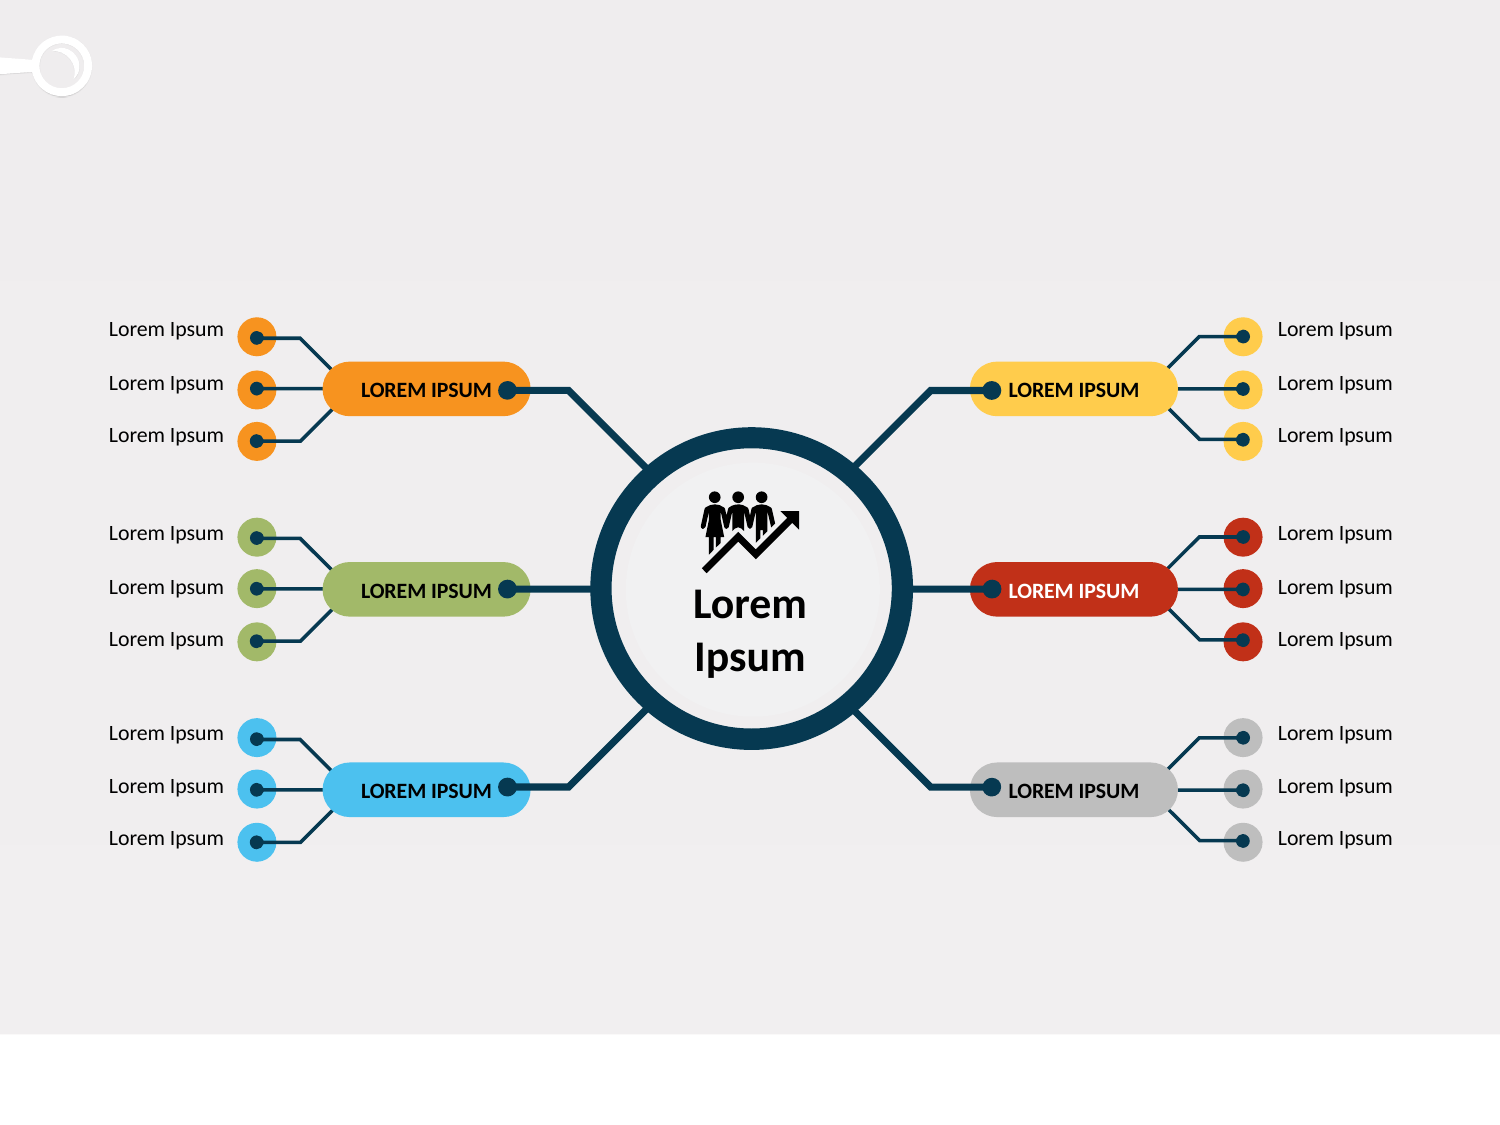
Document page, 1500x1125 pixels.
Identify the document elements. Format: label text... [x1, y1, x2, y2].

text_box Lorem Ipsum [60, 412, 224, 455]
text_box [237, 769, 322, 809]
text_box LOREM IPSUM [970, 562, 1178, 617]
text_box [498, 381, 1002, 797]
text_box [1178, 569, 1263, 609]
text_box [1168, 408, 1263, 461]
text_box Lorem Ipsum [1277, 307, 1442, 349]
text_box LOREM IPSUM [322, 361, 531, 417]
text_box [237, 409, 333, 461]
text_box [237, 718, 332, 771]
text_box Lorem Ipsum [60, 764, 224, 806]
text_box Lorem Ipsum [1277, 711, 1442, 753]
text_box Lorem Ipsum [1277, 617, 1442, 659]
text_box [237, 517, 333, 570]
text_box LOREM IPSUM [322, 562, 531, 617]
text_box [1167, 517, 1263, 569]
text_box Lorem Ipsum [1277, 511, 1442, 553]
text_box [237, 317, 332, 370]
text_box Lorem Ipsum [60, 617, 224, 659]
text_box Lorem Ipsum [1277, 360, 1442, 402]
text_box Lorem Ipsum [1277, 764, 1442, 806]
text_box LOREM IPSUM [322, 762, 531, 818]
text_box Lorem Ipsum [60, 816, 224, 858]
text_box Lorem Ipsum [60, 564, 224, 606]
text_box [1178, 769, 1263, 809]
text_box Lorem Ipsum [1277, 816, 1442, 858]
text_box Lorem Ipsum [60, 711, 224, 753]
text_box [1168, 608, 1263, 662]
text_box Lorem Ipsum [60, 307, 224, 349]
text_box Lorem Ipsum [60, 360, 224, 402]
text_box Lorem Ipsum [60, 511, 224, 553]
text_box Lorem Ipsum [1277, 564, 1442, 606]
text_box [1168, 809, 1263, 862]
text_box LOREM IPSUM [970, 762, 1178, 818]
text_box [237, 810, 334, 862]
text_box Lorem Ipsum [668, 567, 832, 688]
text_box [237, 569, 322, 609]
text_box LOREM IPSUM [970, 361, 1178, 417]
text_box [237, 370, 322, 410]
text_box Lorem Ipsum [1277, 412, 1442, 455]
text_box [1178, 370, 1263, 410]
text_box [1167, 718, 1263, 770]
text_box [237, 609, 333, 662]
text_box [1167, 317, 1263, 369]
